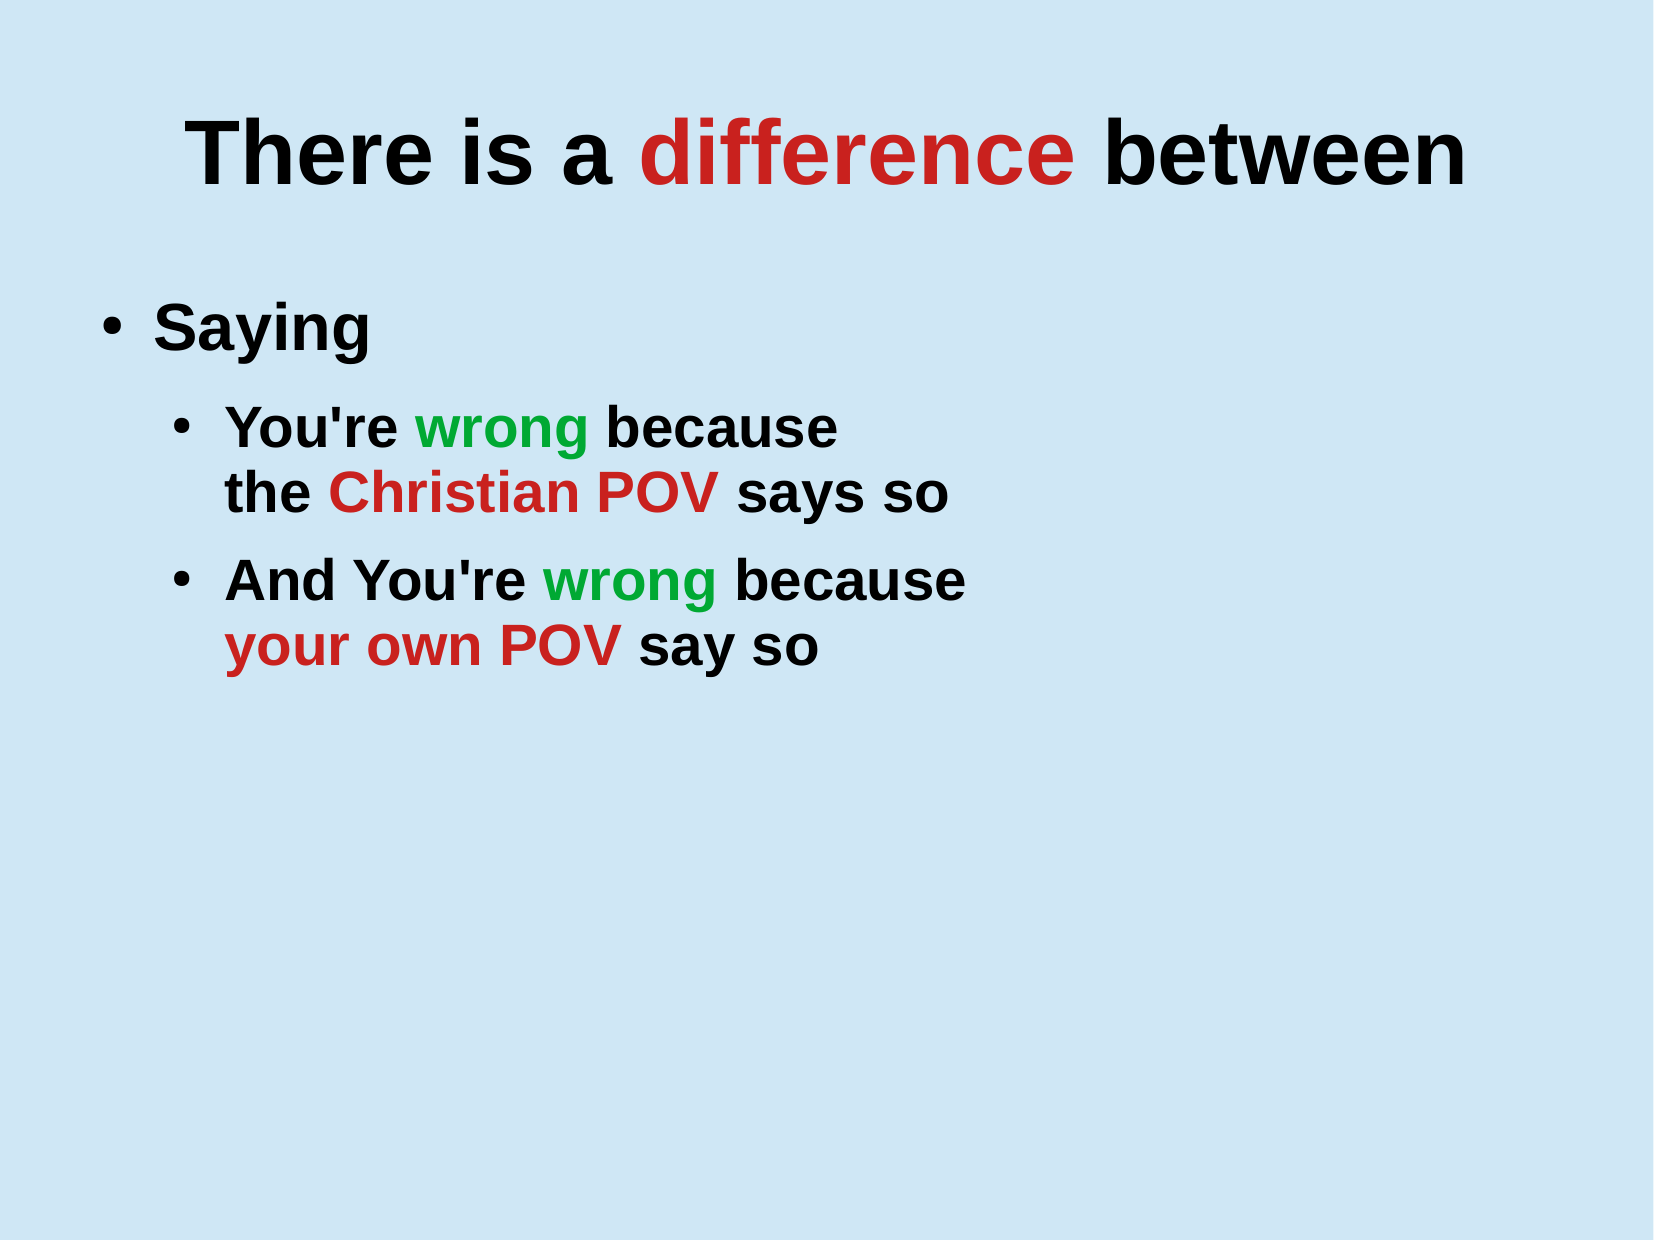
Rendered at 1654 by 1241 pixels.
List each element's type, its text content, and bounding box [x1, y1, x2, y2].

list Saying You're wrong because the Christian POV says so And You're wrong because your own POV say so [82, 290, 1571, 1010]
title There is a difference between [82, 49, 1571, 257]
